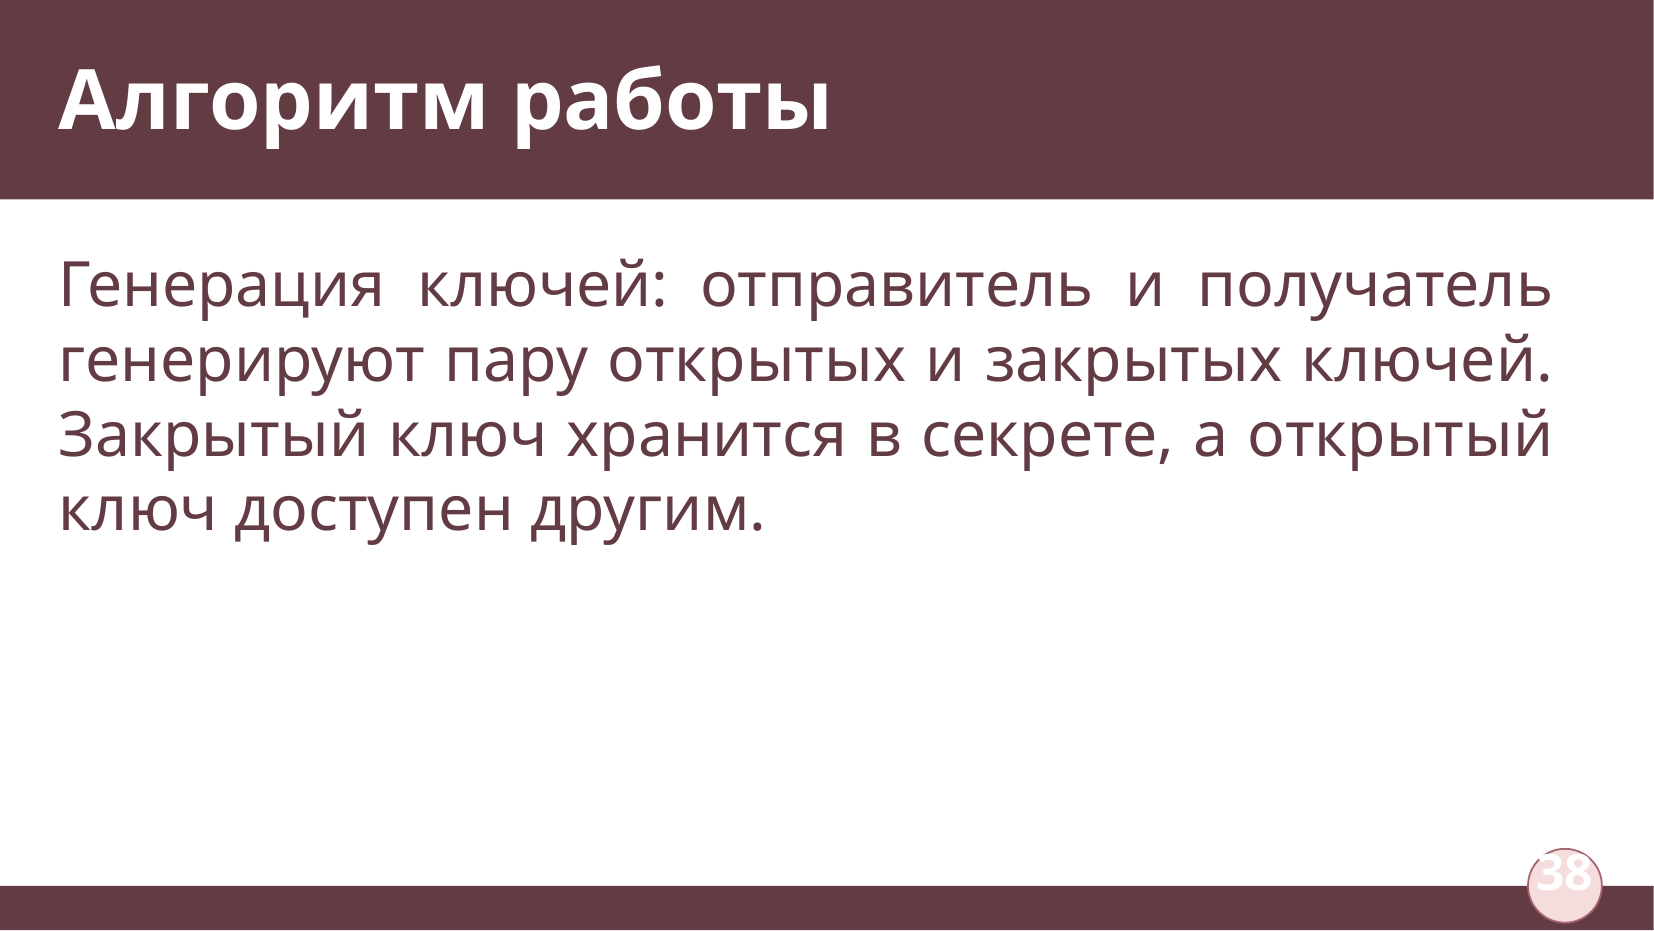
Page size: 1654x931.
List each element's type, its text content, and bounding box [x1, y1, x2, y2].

title Алгоритм работы [59, 37, 1595, 155]
list Генерация ключей: отправитель и получатель генерируют пару открытых и закрытых ключей. Закрытый ключ хранится в секрете, а открытый ключ доступен другим. [59, 243, 1595, 769]
